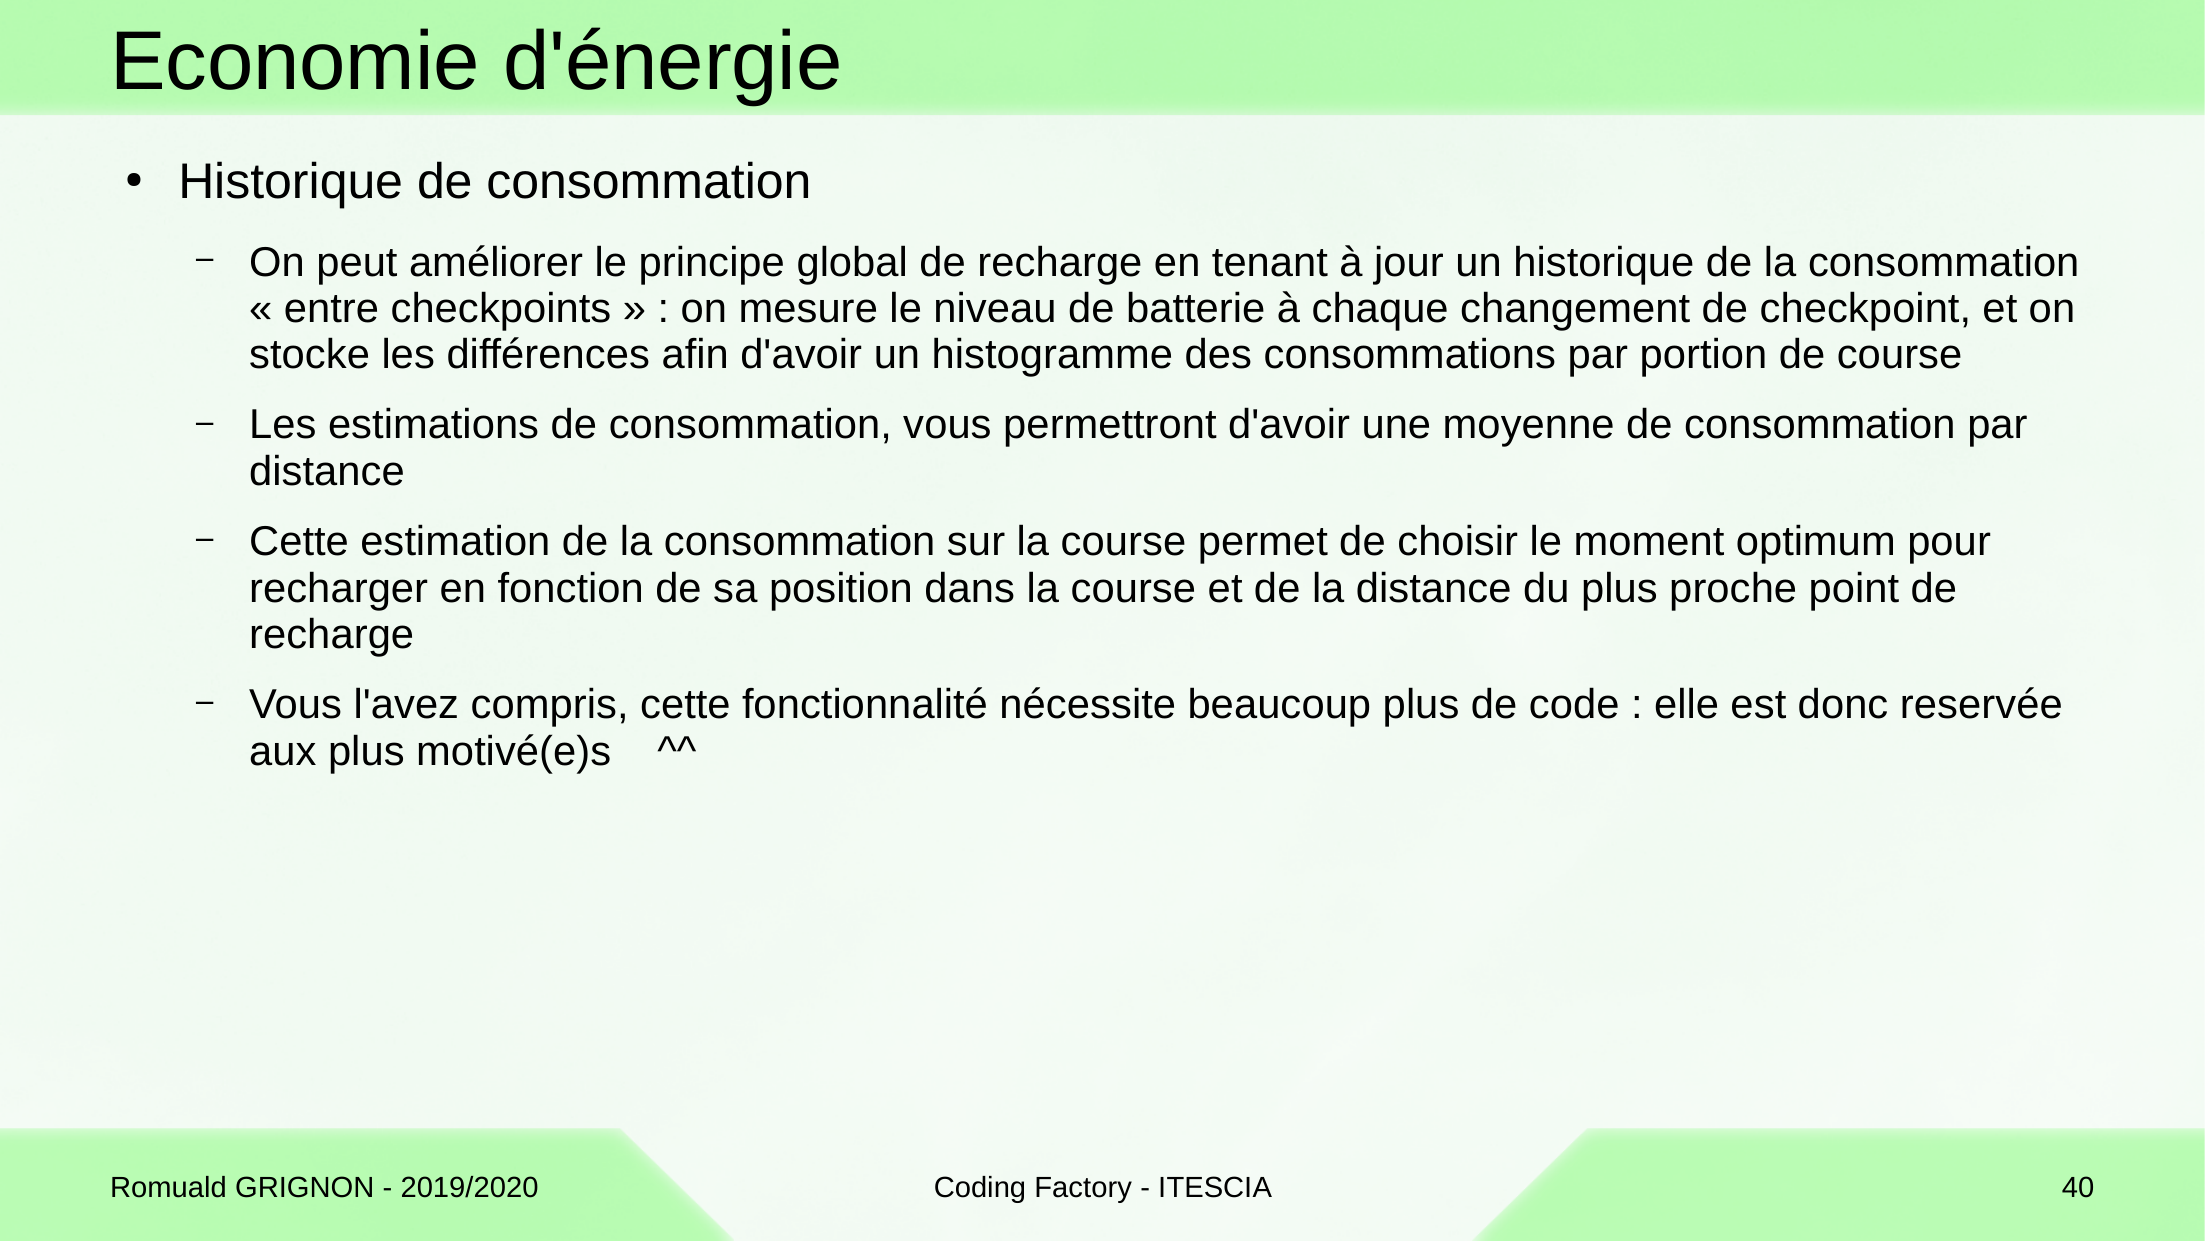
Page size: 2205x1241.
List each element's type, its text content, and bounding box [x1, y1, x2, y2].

title Economie d'énergie [110, 49, 2095, 223]
list Historique de consommation On peut améliorer le principe global de recharge en tenant à jour un historique de la consommation « entre checkpoints » : on mesure le niveau de batterie à chaque changement de checkpoint, et on stocke les différences afin d'avoir un histogramme des consommations par portion de course Les estimations de consommation, vous permettront d'avoir une moyenne de consommation par distance Cette estimation de la consommation sur la course permet de choisir le moment optimum pour recharger en fonction de sa position dans la course et de la distance du plus proche point de recharge Vous l'avez compris, cette fonctionnalité nécessite beaucoup plus de code : elle est donc reservée aux plus motivé(e)s ^^ [107, 223, 2118, 1214]
picture [0, 0, 2205, 1241]
